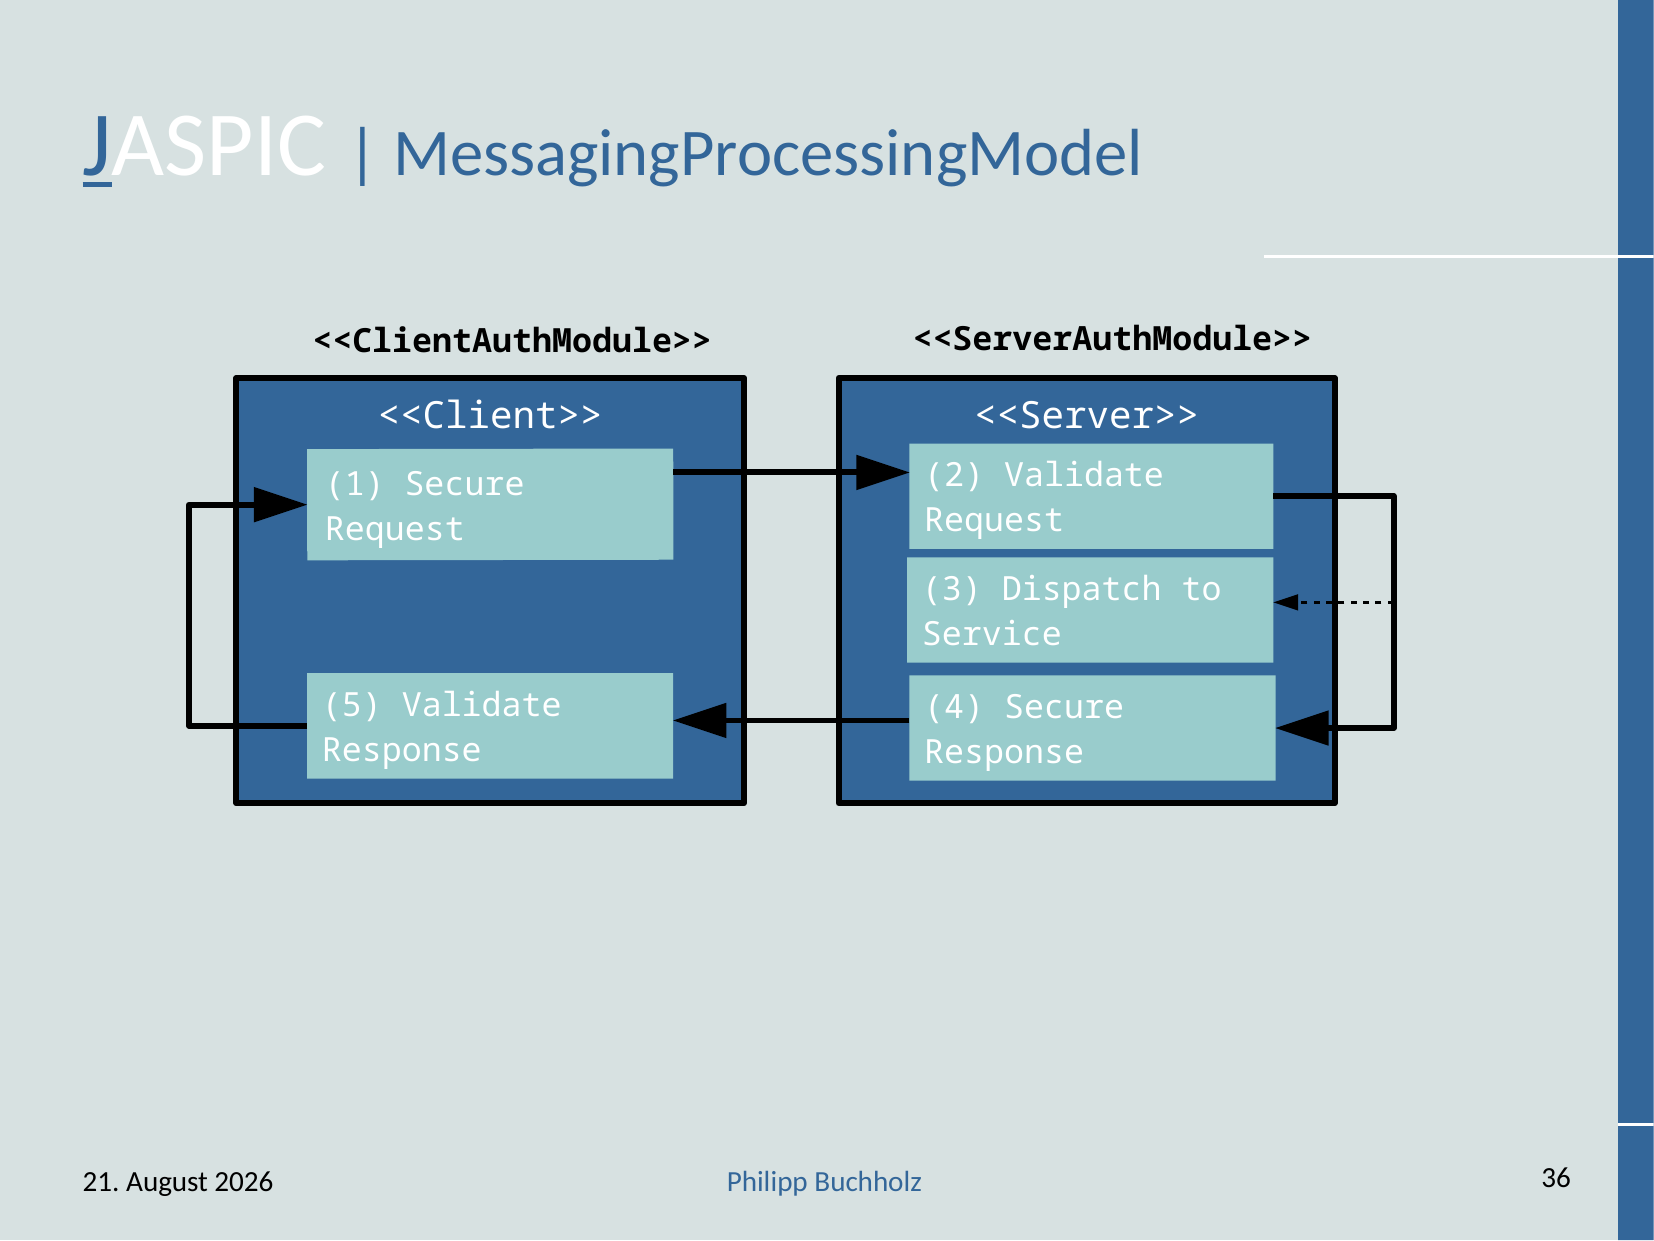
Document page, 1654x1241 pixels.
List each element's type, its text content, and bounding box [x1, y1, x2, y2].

text_box <<Client>> [236, 475, 745, 723]
text_box <<ServerAuthModule>> [897, 307, 1293, 361]
text_box <<ClientAuthModule>> [297, 310, 693, 364]
title JASPIC | MessagingProcessingModel [82, 49, 1571, 257]
text_box (5) Validate Response [307, 673, 674, 766]
text_box <<Server>> [838, 723, 1335, 804]
text_box <<Client>> [236, 722, 745, 804]
text_box (2) Validate Request [909, 443, 1274, 536]
text_box <<Client>> [236, 377, 745, 504]
text_box <<Server>> [838, 473, 1335, 727]
text_box (1) Secure Request [307, 448, 674, 514]
text_box (3) Dispatch to Service [907, 557, 1274, 650]
text_box <<Server>> [838, 377, 1335, 493]
text_box (4) Secure Response [909, 675, 1276, 768]
